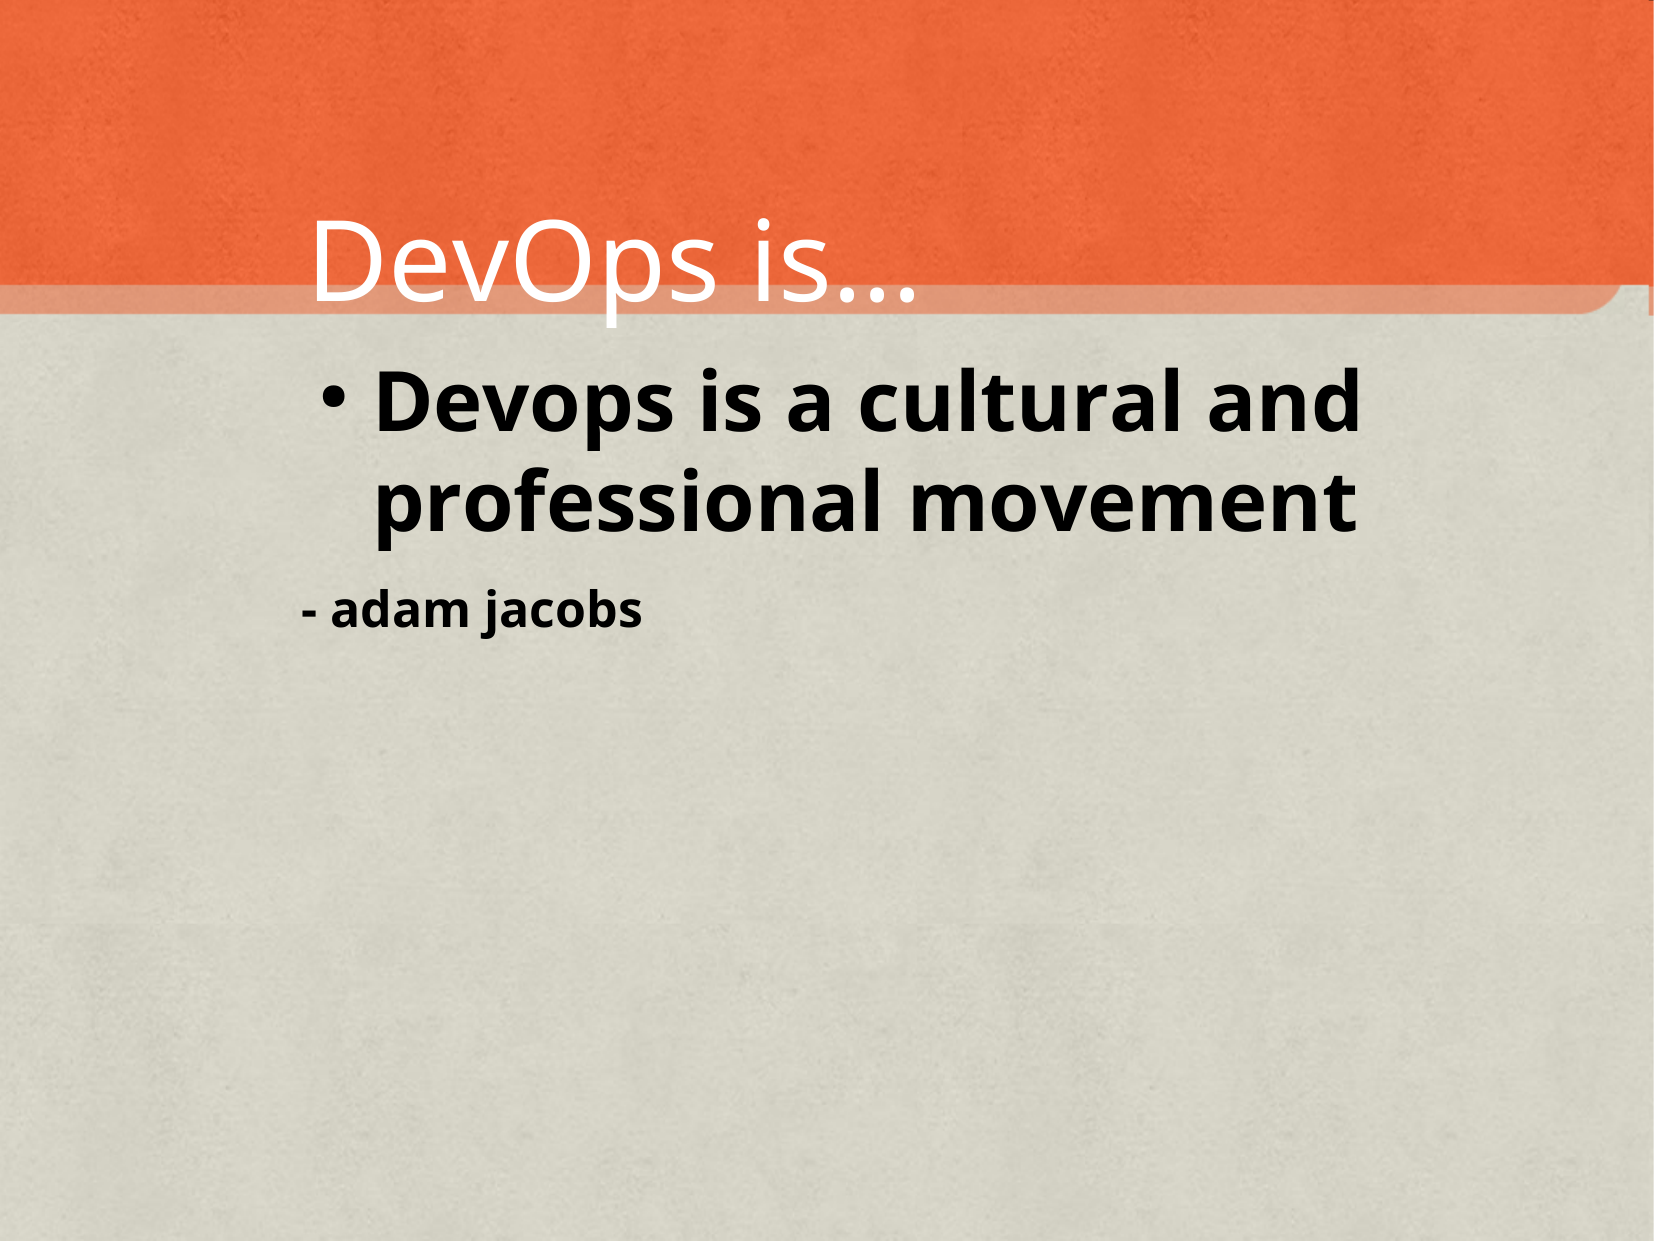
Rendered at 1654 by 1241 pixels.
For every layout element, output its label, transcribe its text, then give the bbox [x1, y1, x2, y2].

picture [0, 0, 1654, 1241]
title DevOps is... [306, 189, 1654, 317]
list Devops is a cultural and professional movement - adam jacobs [301, 348, 1548, 1068]
